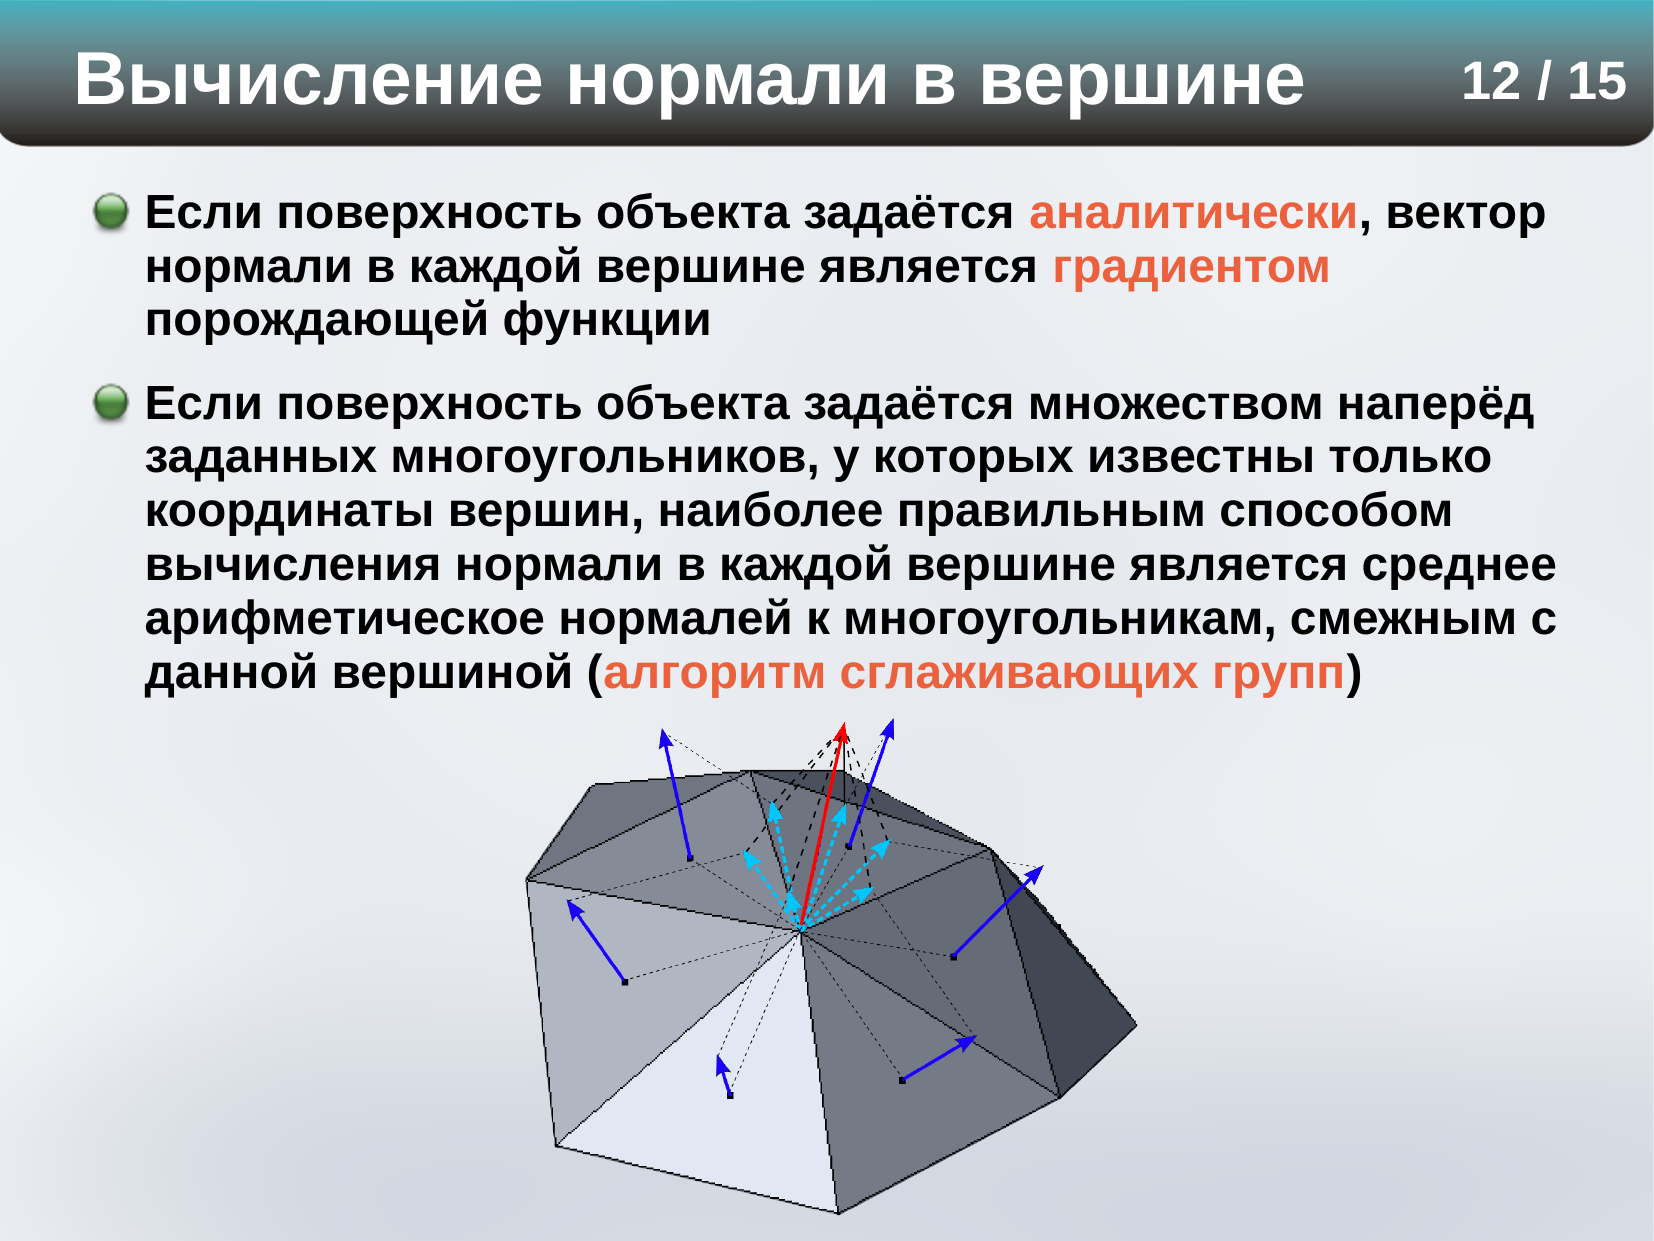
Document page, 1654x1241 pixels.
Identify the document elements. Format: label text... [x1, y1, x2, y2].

text_box <номер> / 15 [1446, 42, 1654, 179]
text_box Вычисление нормали в вершине [59, 29, 1329, 129]
picture [0, 0, 1654, 1241]
text_box Если поверхность объекта задаётся аналитически, вектор нормали в каждой вершине является градиентом порождающей функции Если поверхность объекта задаётся множеством наперёд заданных многоугольников, у которых известны только координаты вершин, наиболее правильным способом вычисления нормали в каждой вершине является среднее арифметическое нормалей к многоугольникам, смежным с данной вершиной (алгоритм сглаживающих групп) [70, 177, 1595, 706]
